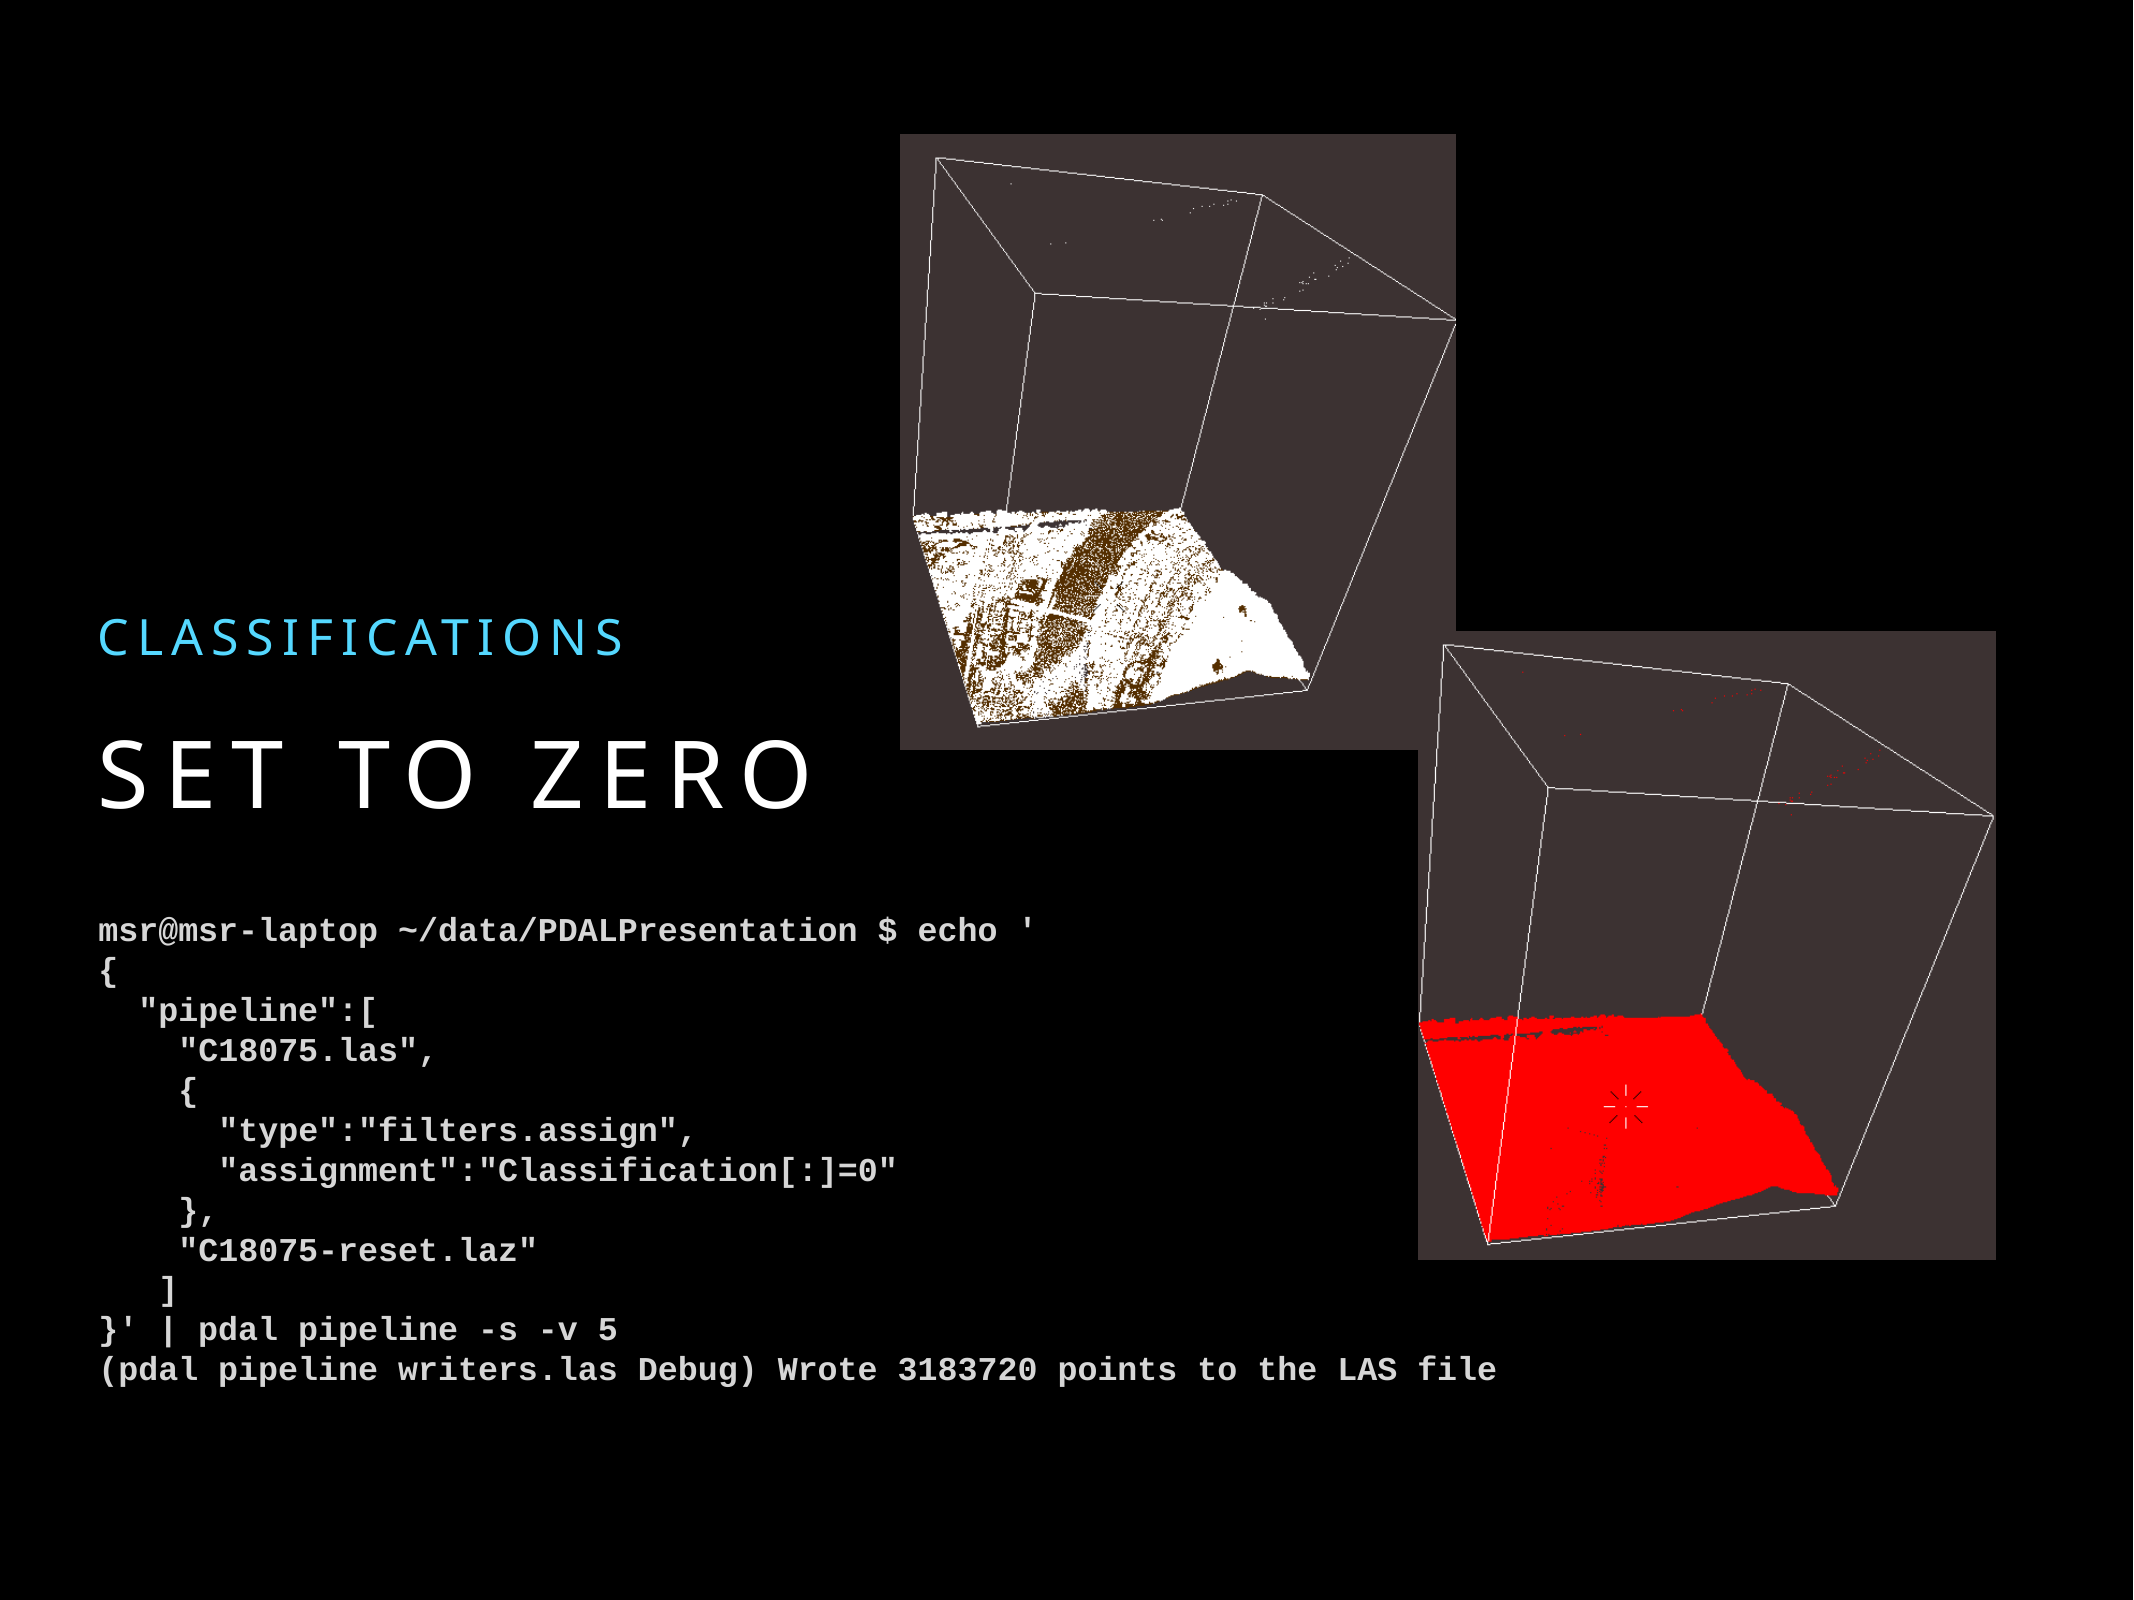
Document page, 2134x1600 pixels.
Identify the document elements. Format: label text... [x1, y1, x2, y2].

title Set to Zero [89, 709, 978, 1196]
picture [900, 134, 1996, 1261]
list Classifications [89, 562, 900, 709]
text_box msr@msr-laptop ~/data/PDALPresentation $ echo ' { "pipeline":[ "C18075.las", { "type":"filters.assign", "assignment":"Classification[:]=0" }, "C18075-reset.laz" ] }' | pdal pipeline -s -v 5 (pdal pipeline writers.las Debug) Wrote 3183720 points to the LAS file [90, 899, 1507, 1436]
